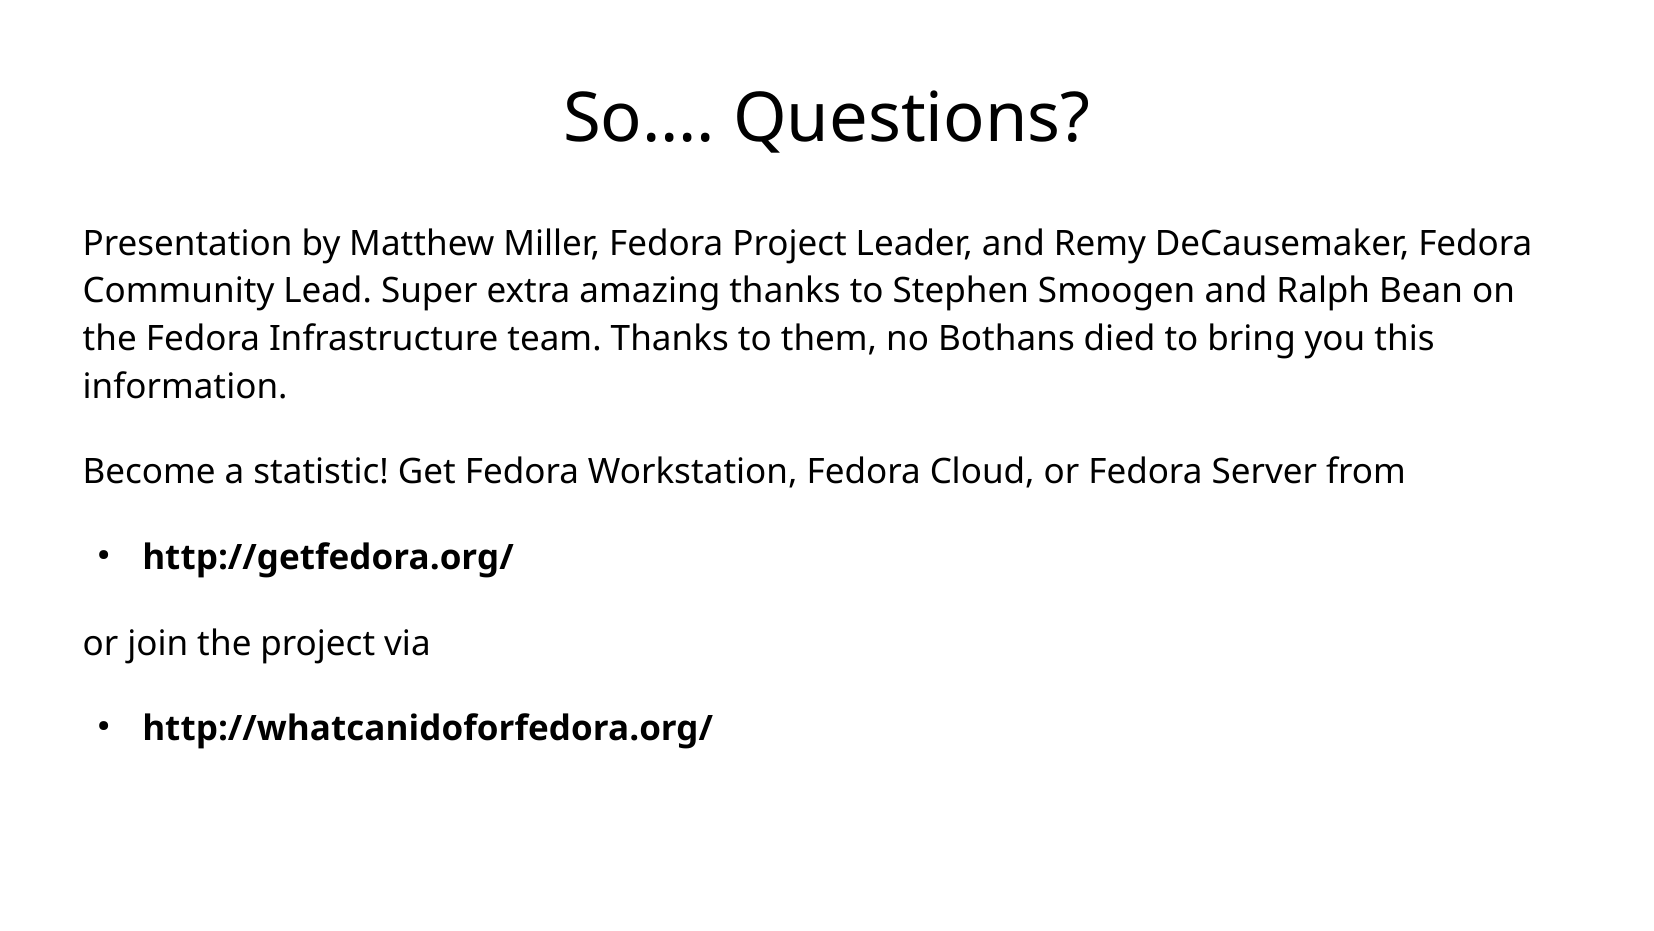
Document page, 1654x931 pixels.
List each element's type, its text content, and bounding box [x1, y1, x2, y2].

list Presentation by Matthew Miller, Fedora Project Leader, and Remy DeCausemaker, Fedora Community Lead. Super extra amazing thanks to Stephen Smoogen and Ralph Bean on the Fedora Infrastructure team. Thanks to them, no Bothans died to bring you this information. Become a statistic! Get Fedora Workstation, Fedora Cloud, or Fedora Server from http://getfedora.org/ or join the project via http://whatcanidoforfedora.org/ [82, 217, 1571, 758]
title So…. Questions? [82, 37, 1571, 193]
